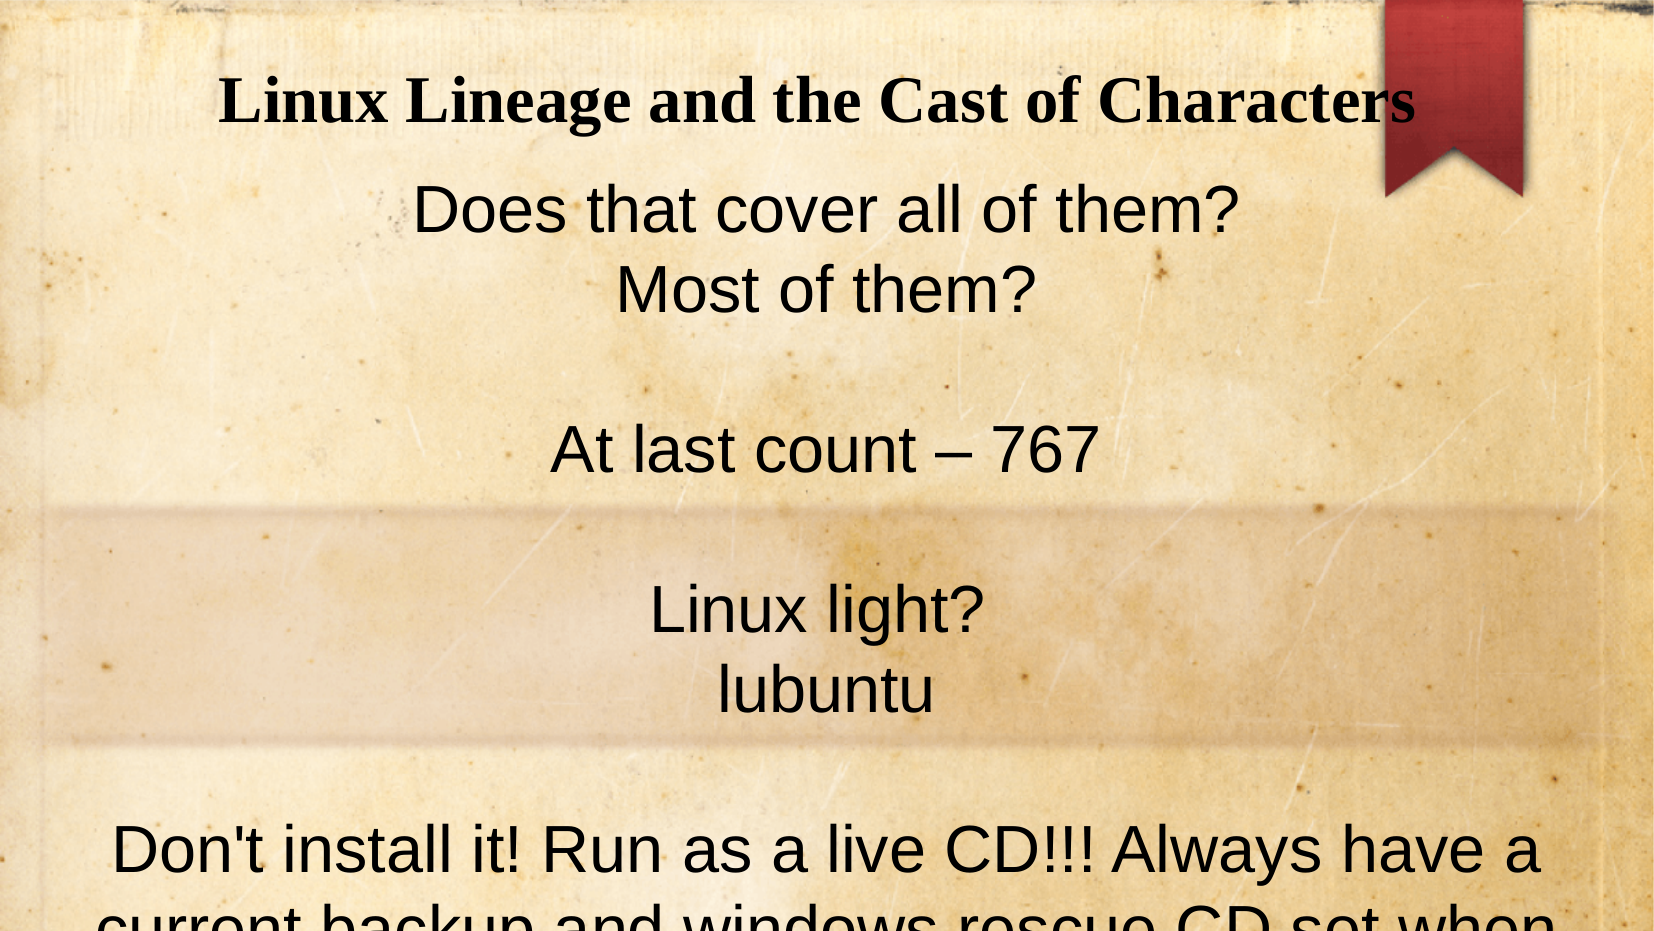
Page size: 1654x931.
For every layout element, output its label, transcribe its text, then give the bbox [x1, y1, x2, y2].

picture [0, 0, 1654, 931]
text_box Linux Lineage and the Cast of Characters [82, 29, 1571, 119]
text_box Does that cover all of them? Most of them? At last count – 767 Linux light? lubuntu Don't install it! Run as a live CD!!! Always have a current backup and windows rescue CD set when installing operating systems! [82, 119, 1571, 931]
